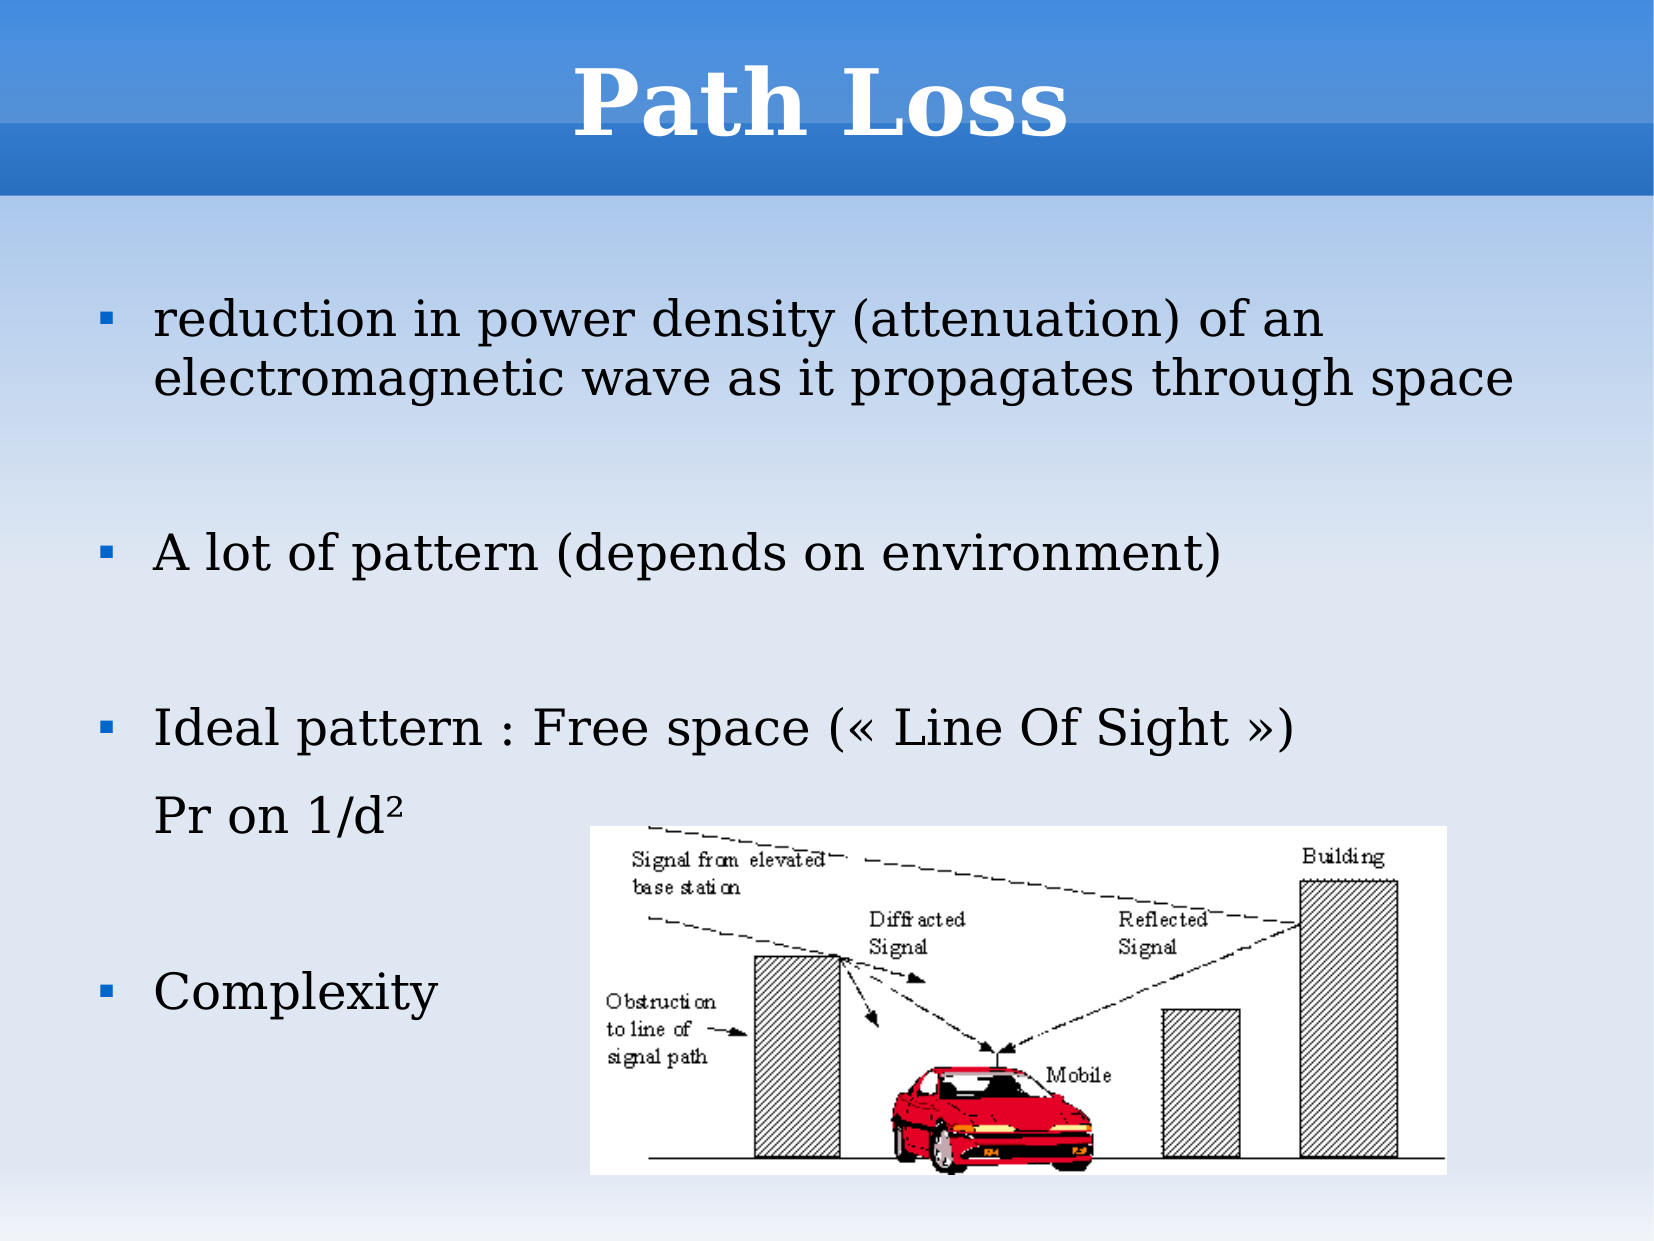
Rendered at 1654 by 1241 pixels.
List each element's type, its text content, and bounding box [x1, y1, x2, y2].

list reduction in power density (attenuation) of an electromagnetic wave as it propagates through space A lot of pattern (depends on environment) Ideal pattern : Free space (« Line Of Sight ») Pr on 1/d² Complexity [82, 290, 1571, 1191]
picture [0, 0, 1654, 1241]
title Path Loss [76, 0, 1565, 208]
